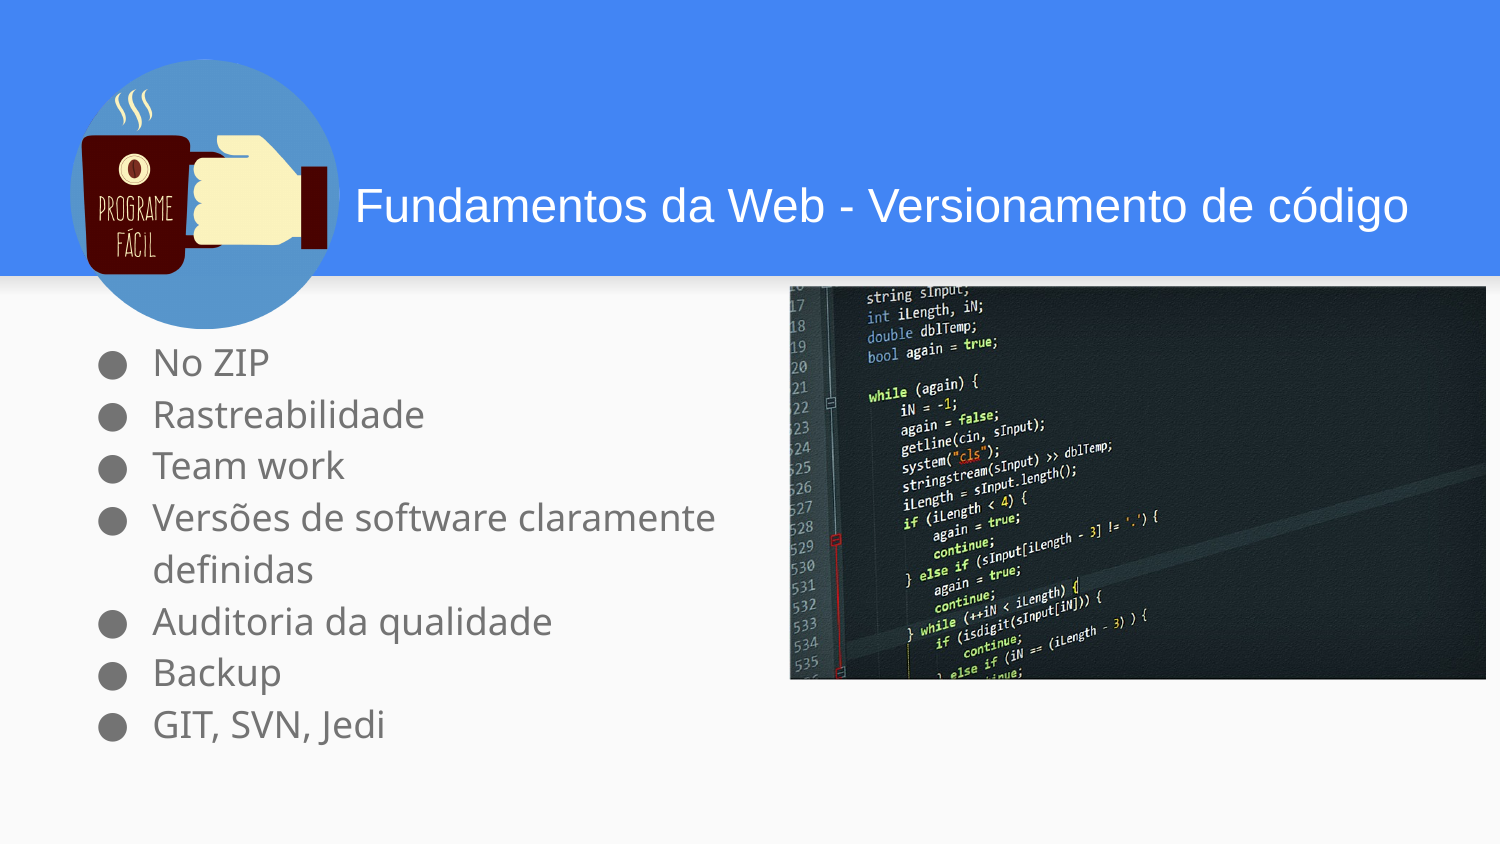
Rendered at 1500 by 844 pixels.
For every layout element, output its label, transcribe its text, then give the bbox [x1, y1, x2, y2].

list No ZIP Rastreabilidade Team work Versões de software claramente definidas Auditoria da qualidade Backup GIT, SVN, Jedi [62, 317, 1462, 794]
title Fundamentos da Web - Versionamento de código [385, 121, 1427, 248]
picture [789, 286, 1486, 680]
picture [24, 57, 385, 330]
